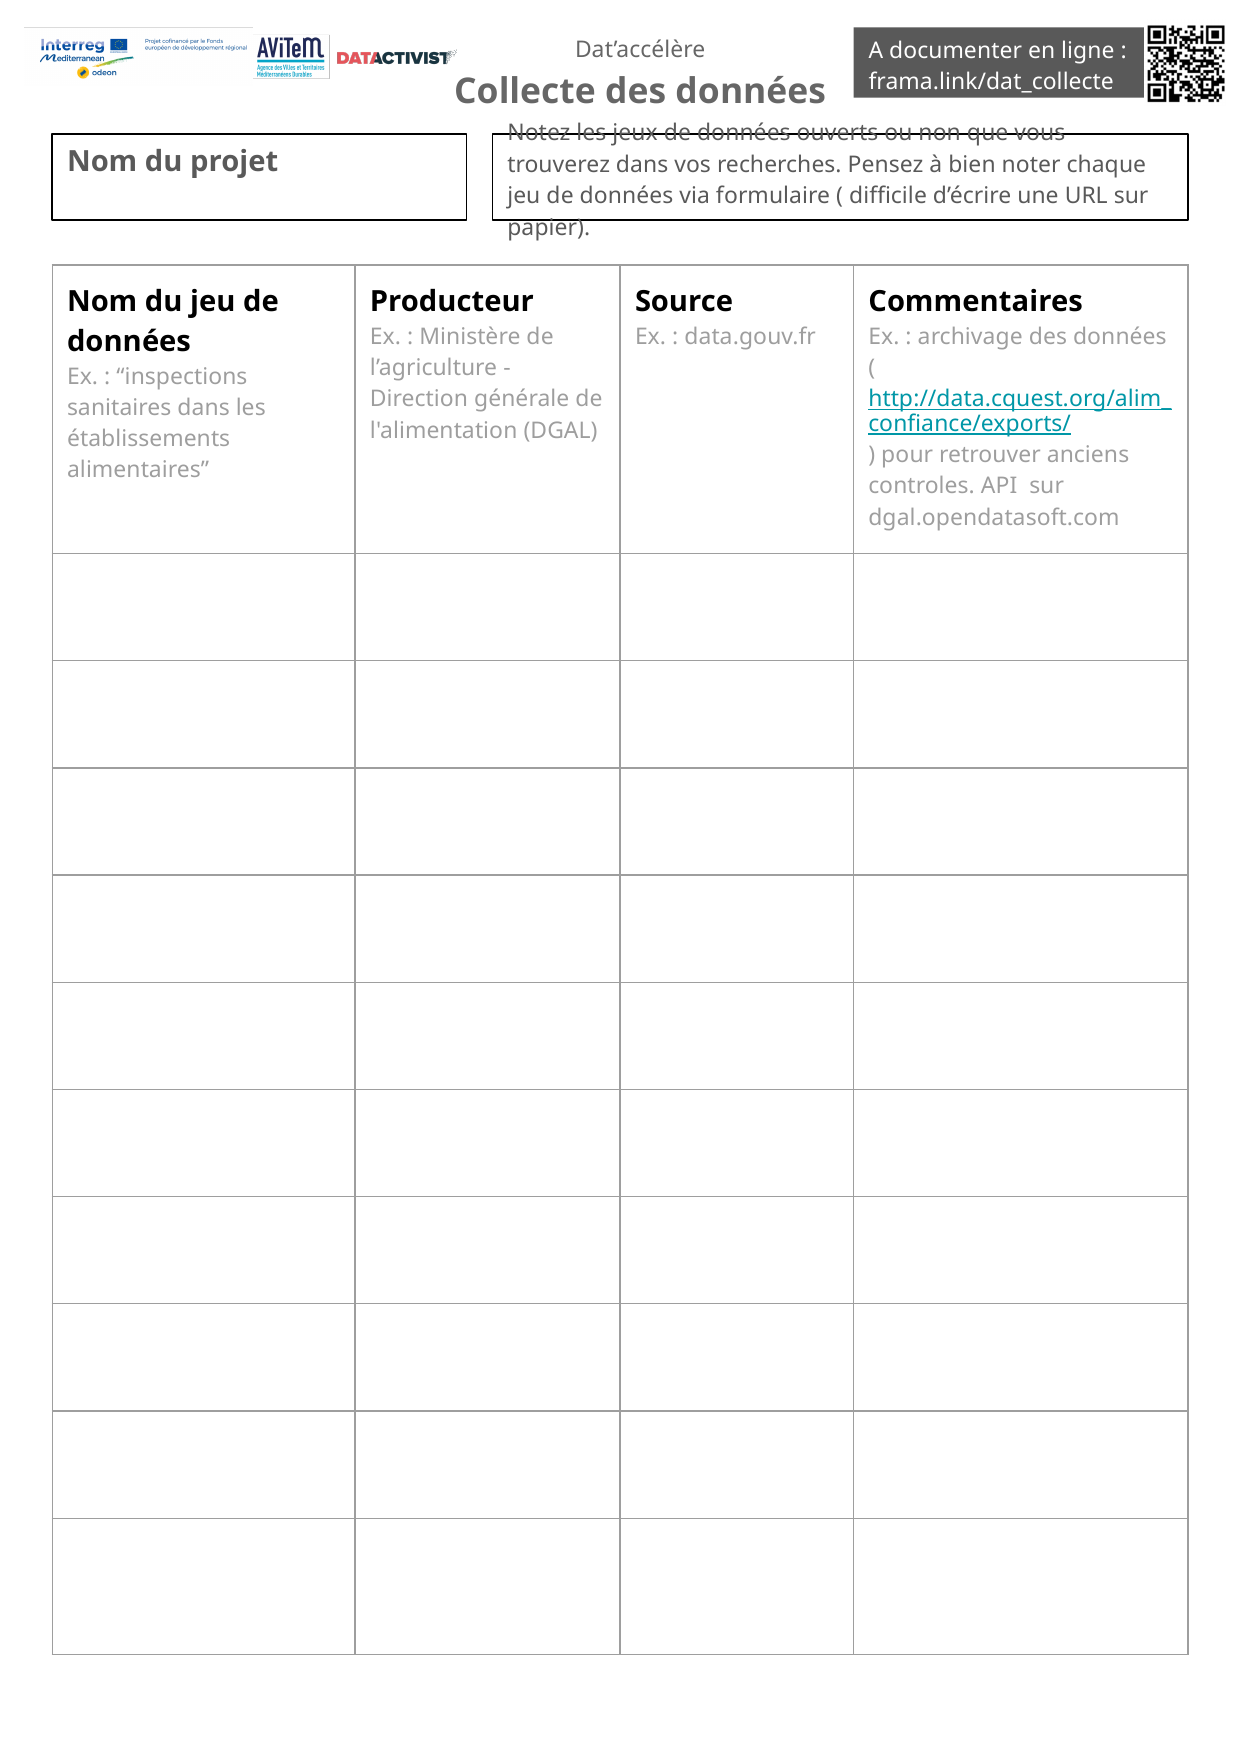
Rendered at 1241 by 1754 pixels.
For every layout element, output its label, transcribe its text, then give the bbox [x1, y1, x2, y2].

table_header Producteur Ex. : Ministère de l’agriculture - Direction générale de l'alimentation (DGAL) [356, 266, 619, 553]
picture [24, 27, 432, 86]
table_cell [53, 1197, 354, 1303]
table_cell [621, 1412, 853, 1518]
table_cell [621, 1197, 853, 1303]
table_cell [356, 661, 619, 767]
text_box Nom du projet [52, 133, 467, 220]
table_cell [621, 554, 853, 660]
table_cell [854, 876, 1187, 982]
table_cell [53, 983, 354, 1089]
table_cell [356, 876, 619, 982]
table_cell [621, 876, 853, 982]
table_cell [854, 1090, 1187, 1196]
table_cell [621, 661, 853, 767]
table_cell [854, 1519, 1187, 1654]
table_cell [854, 1304, 1187, 1410]
table_cell [621, 983, 853, 1089]
table_cell [854, 983, 1187, 1089]
table_cell [356, 1197, 619, 1303]
table_cell [854, 661, 1187, 767]
table_cell [53, 769, 354, 874]
table_cell [854, 769, 1187, 874]
table_header Commentaires Ex. : archivage des données (http://data.cquest.org/alim_confiance/exports/) pour retrouver anciens controles. API sur dgal.opendatasoft.com [854, 266, 1187, 553]
text_box Notez les jeux de données ouverts ou non que vous trouverez dans vos recherches. Pensez à bien noter chaque jeu de données via formulaire ( difficile d’écrire une URL sur papier). [492, 133, 1188, 220]
picture [1144, 19, 1226, 106]
table_cell [356, 1519, 619, 1654]
table_cell [356, 1304, 619, 1410]
text_box Dat’accélère Collecte des données [432, 0, 848, 114]
table_cell [53, 554, 354, 660]
table_cell [53, 876, 354, 982]
table_cell [53, 1412, 354, 1518]
table_cell [356, 1412, 619, 1518]
table_cell [621, 769, 853, 874]
table_header Source Ex. : data.gouv.fr [621, 266, 853, 553]
table_cell [53, 1304, 354, 1410]
table_cell [53, 661, 354, 767]
table_cell [356, 554, 619, 660]
table_cell [356, 1090, 619, 1196]
table_cell [356, 983, 619, 1089]
table_header Nom du jeu de données Ex. : “inspections sanitaires dans les établissements alimentaires” [53, 266, 354, 553]
table_cell [854, 554, 1187, 660]
table_cell [53, 1090, 354, 1196]
table_cell [356, 769, 619, 874]
table_cell [53, 1519, 354, 1654]
table_cell [621, 1519, 853, 1654]
table_cell [854, 1412, 1187, 1518]
text_box A documenter en ligne : frama.link/dat_collecte [853, 27, 1144, 98]
table_cell [854, 1197, 1187, 1303]
table_cell [621, 1304, 853, 1410]
table_cell [621, 1090, 853, 1196]
